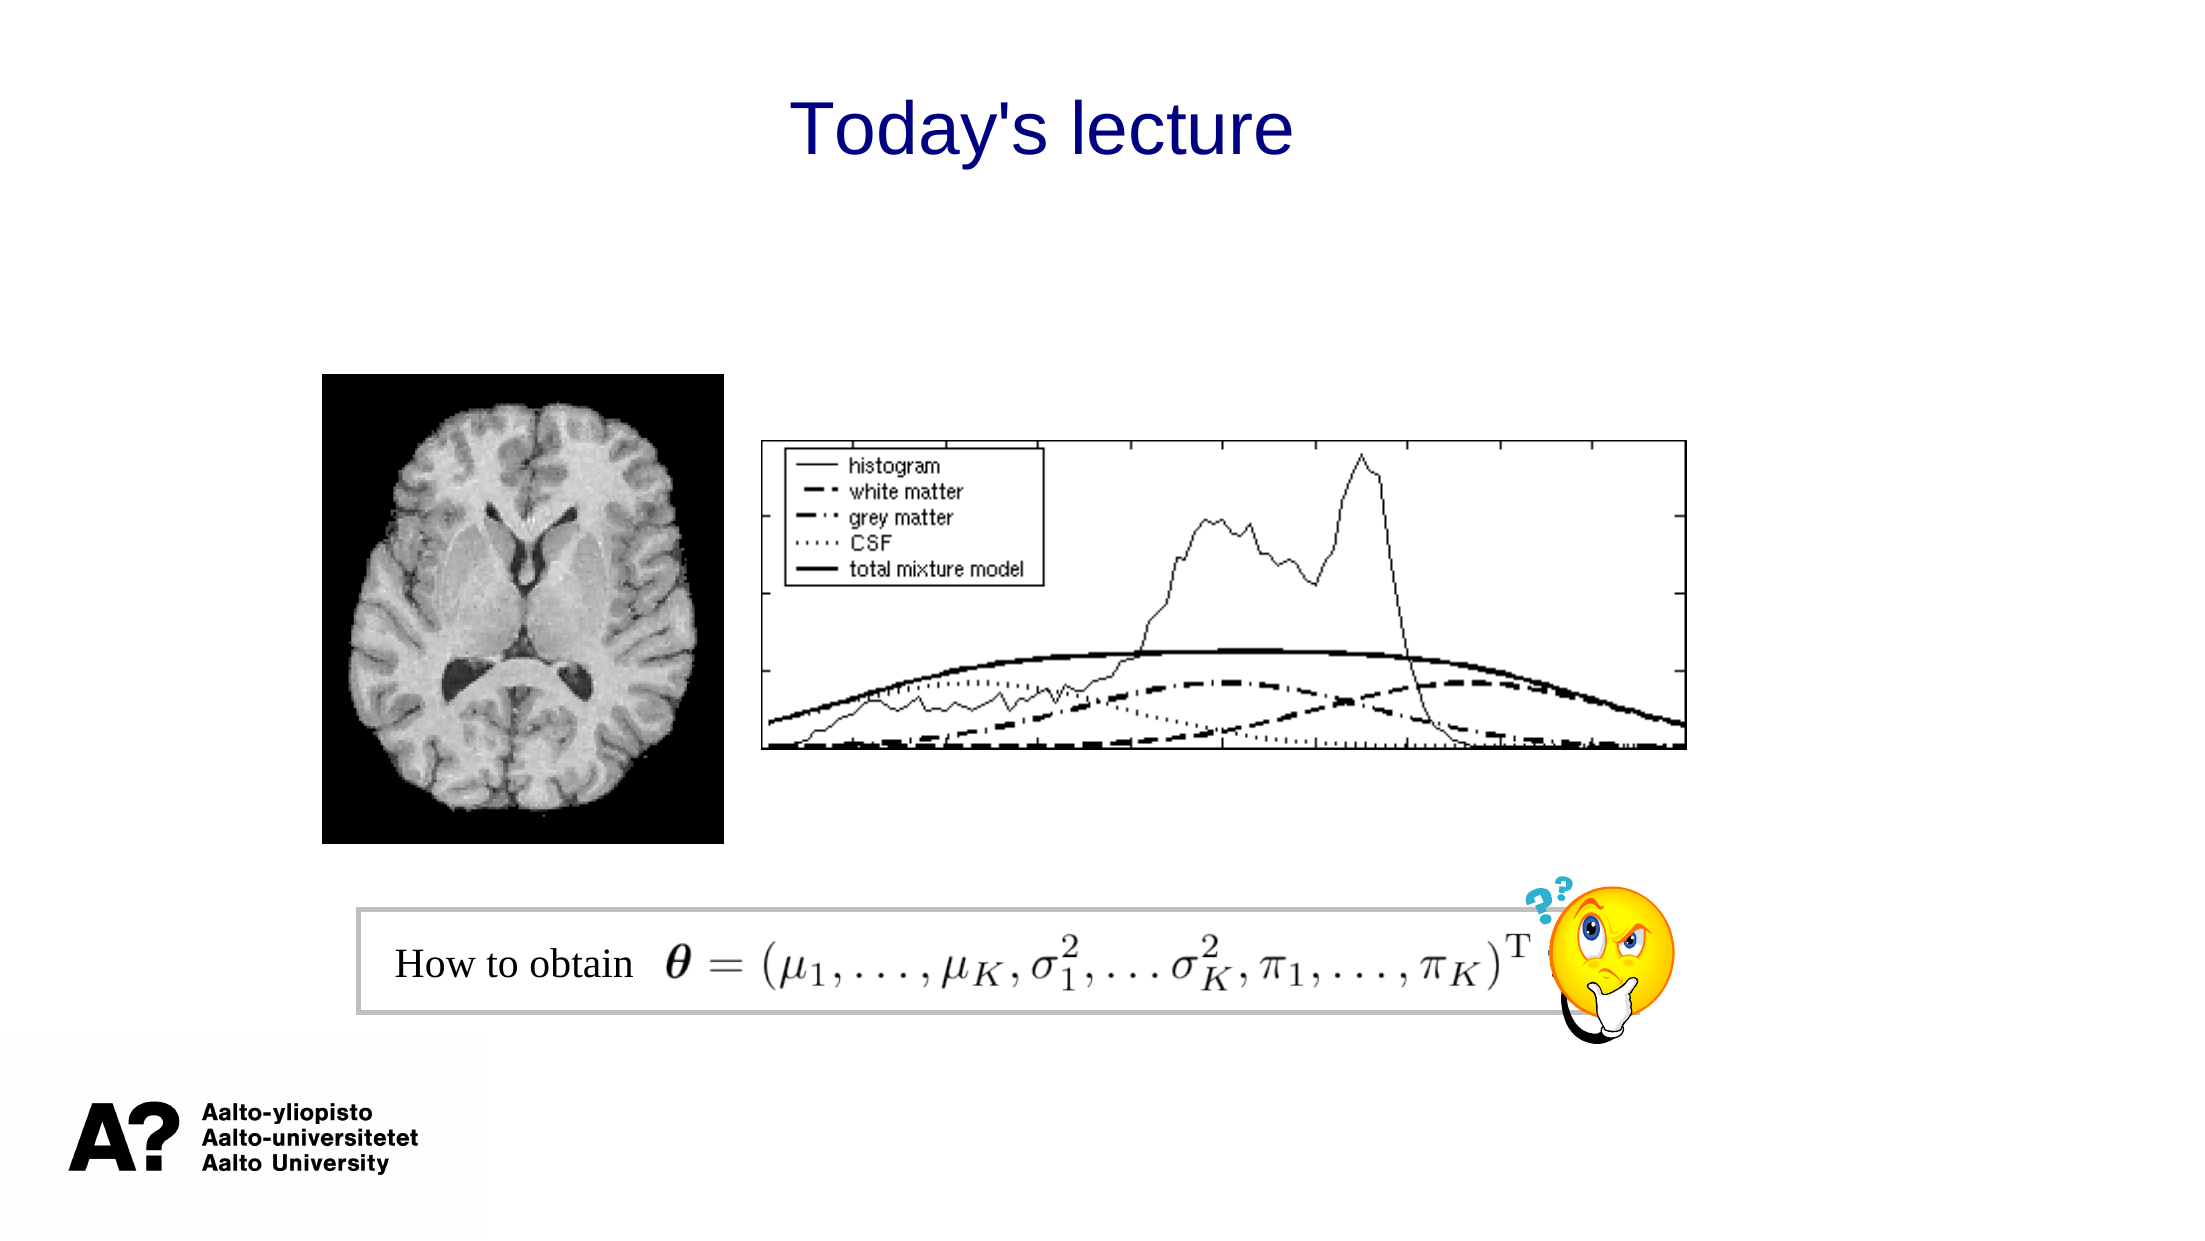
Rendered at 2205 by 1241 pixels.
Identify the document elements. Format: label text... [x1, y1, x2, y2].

picture [322, 374, 724, 845]
text_box How to obtain ? [358, 909, 1525, 1013]
picture [761, 440, 1687, 751]
picture [645, 875, 1676, 1045]
picture [0, 1035, 488, 1239]
title Today's lecture [386, 65, 1699, 179]
